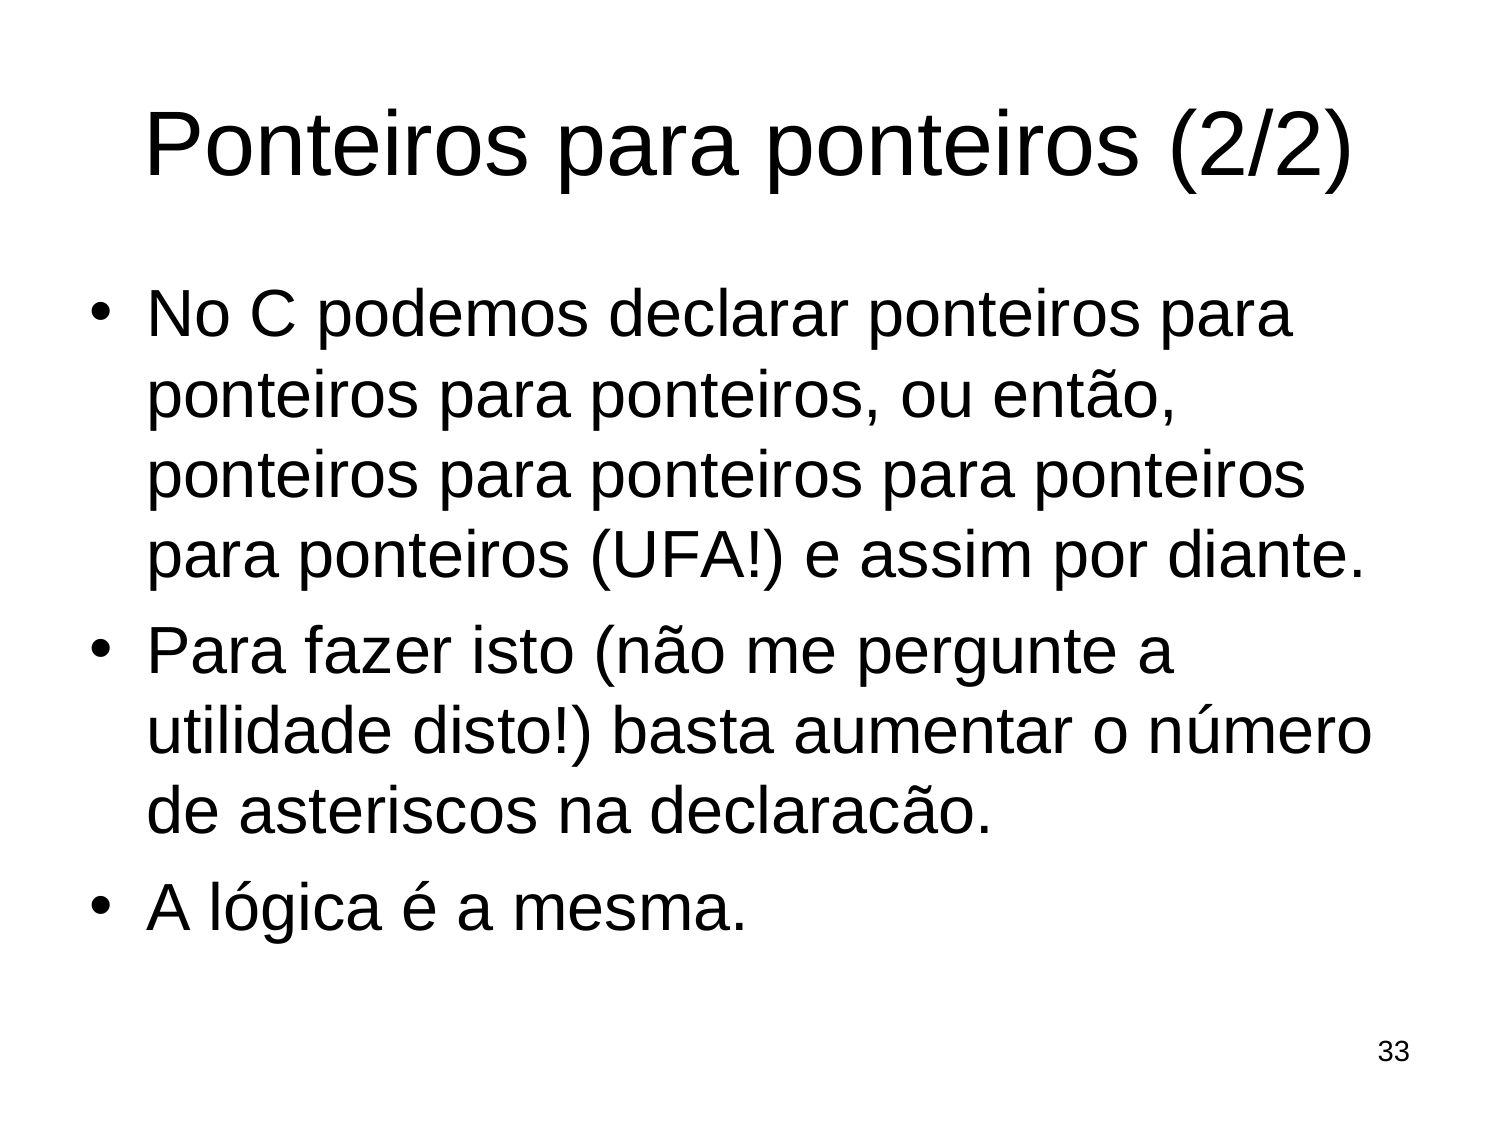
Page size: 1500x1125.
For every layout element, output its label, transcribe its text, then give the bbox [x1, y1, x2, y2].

title Ponteiros para ponteiros (2/2) [75, 45, 1426, 233]
list No C podemos declarar ponteiros para ponteiros para ponteiros, ou então, ponteiros para ponteiros para ponteiros para ponteiros (UFA!) e assim por diante. Para fazer isto (não me pergunte a utilidade disto!) basta aumentar o número de asteriscos na declaracão. A lógica é a mesma. [75, 262, 1426, 1005]
